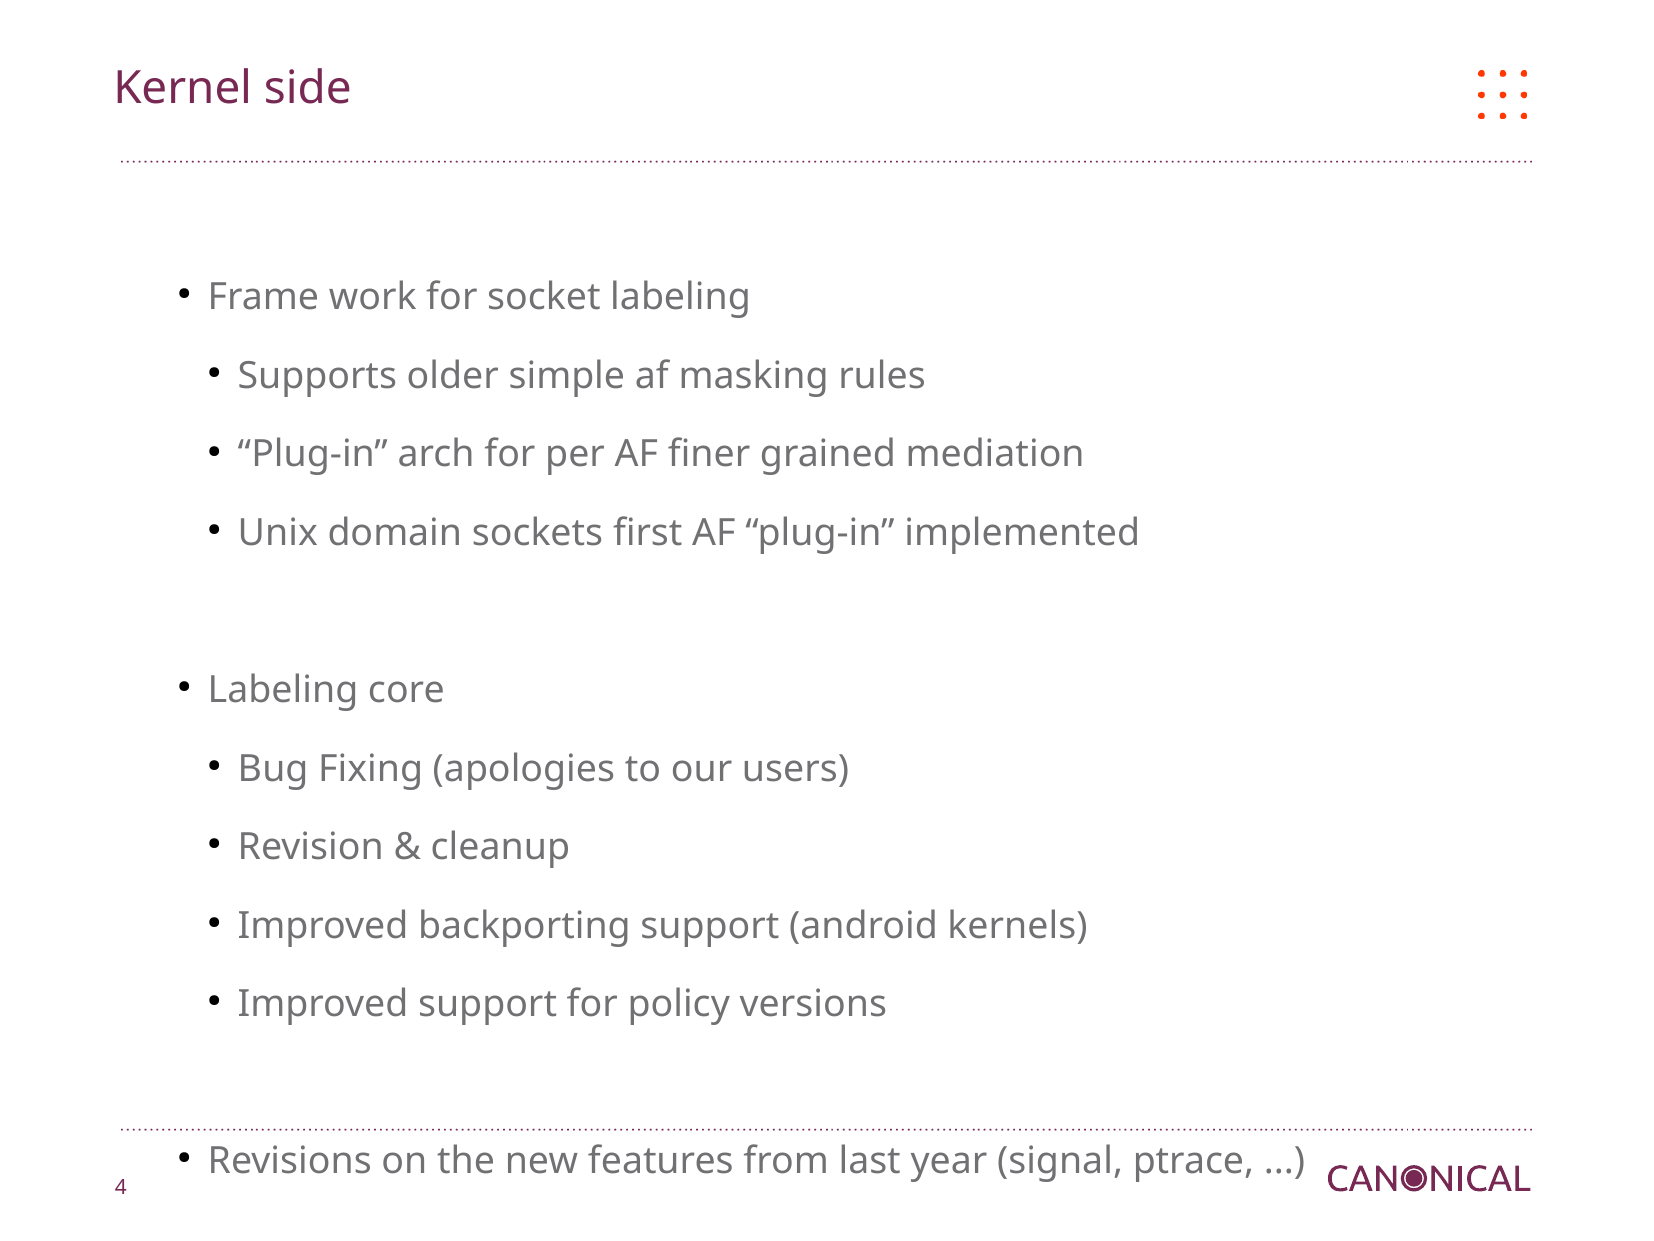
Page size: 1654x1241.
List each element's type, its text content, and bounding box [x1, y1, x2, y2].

picture [111, 1127, 1533, 1134]
title Kernel side [113, 59, 1382, 112]
picture [111, 159, 1533, 166]
list Frame work for socket labeling Supports older simple af masking rules “Plug-in” arch for per AF finer grained mediation Unix domain sockets first AF “plug-in” implemented Labeling core Bug Fixing (apologies to our users) Revision & cleanup Improved backporting support (android kernels) Improved support for policy versions Revisions on the new features from last year (signal, ptrace, ...) [147, 256, 1506, 1123]
picture [1478, 70, 1527, 119]
